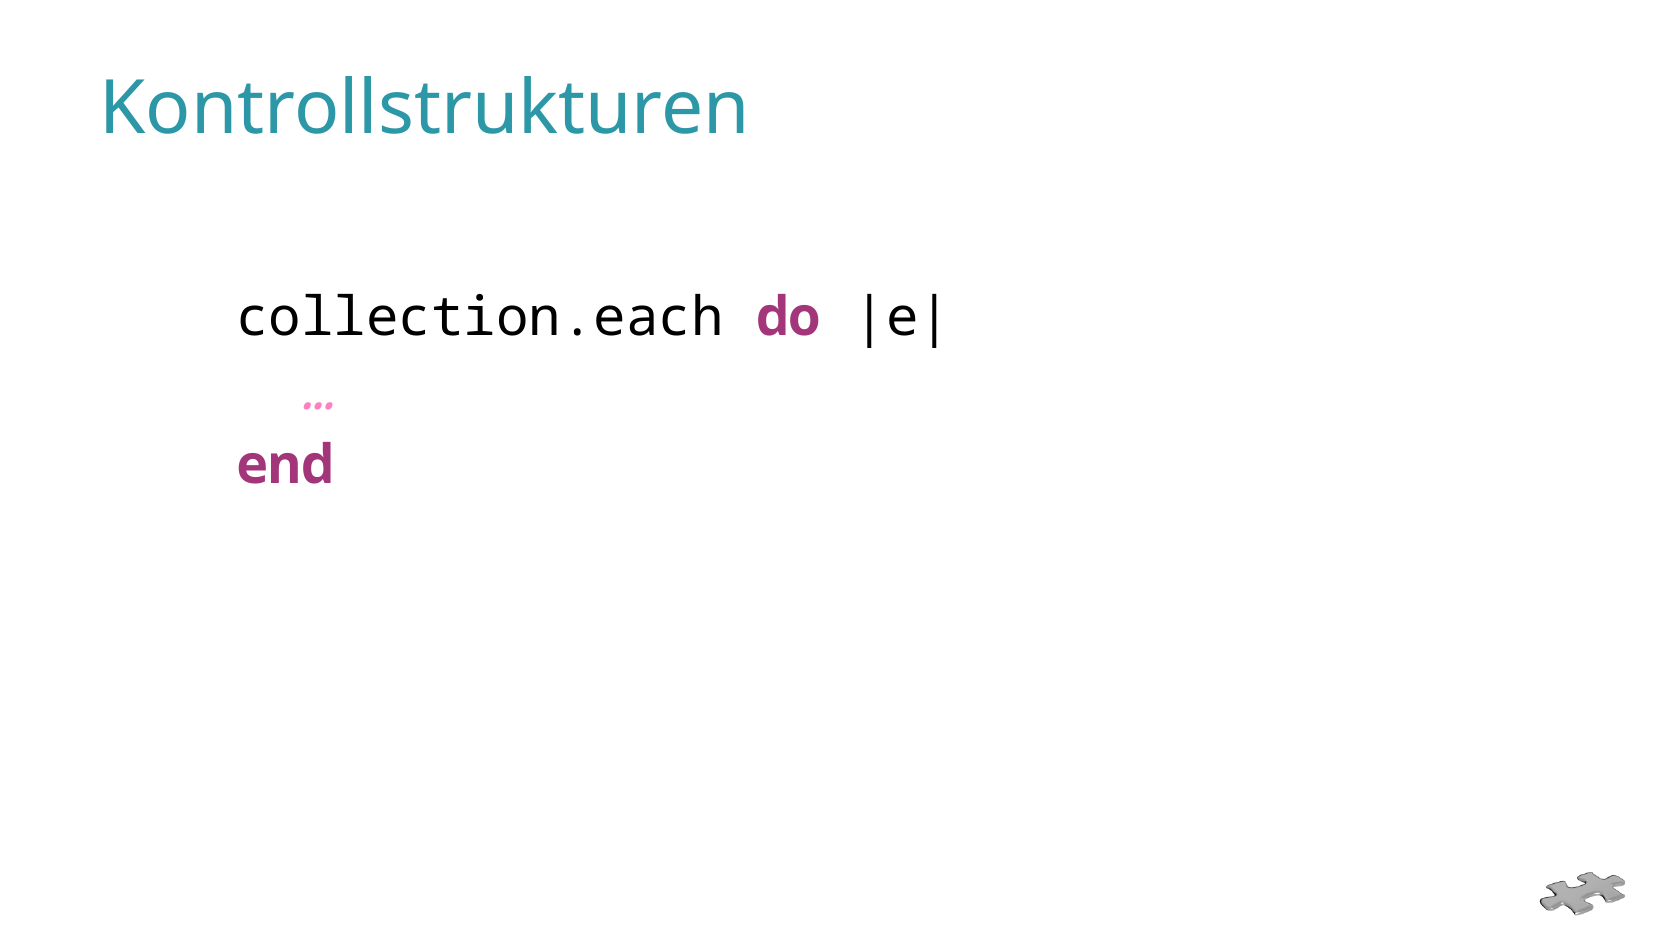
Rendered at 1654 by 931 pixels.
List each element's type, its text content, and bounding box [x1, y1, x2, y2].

picture [1539, 871, 1626, 916]
title Kontrollstrukturen [99, 54, 1535, 154]
text_box collection.each do |e| … end [230, 277, 1373, 481]
